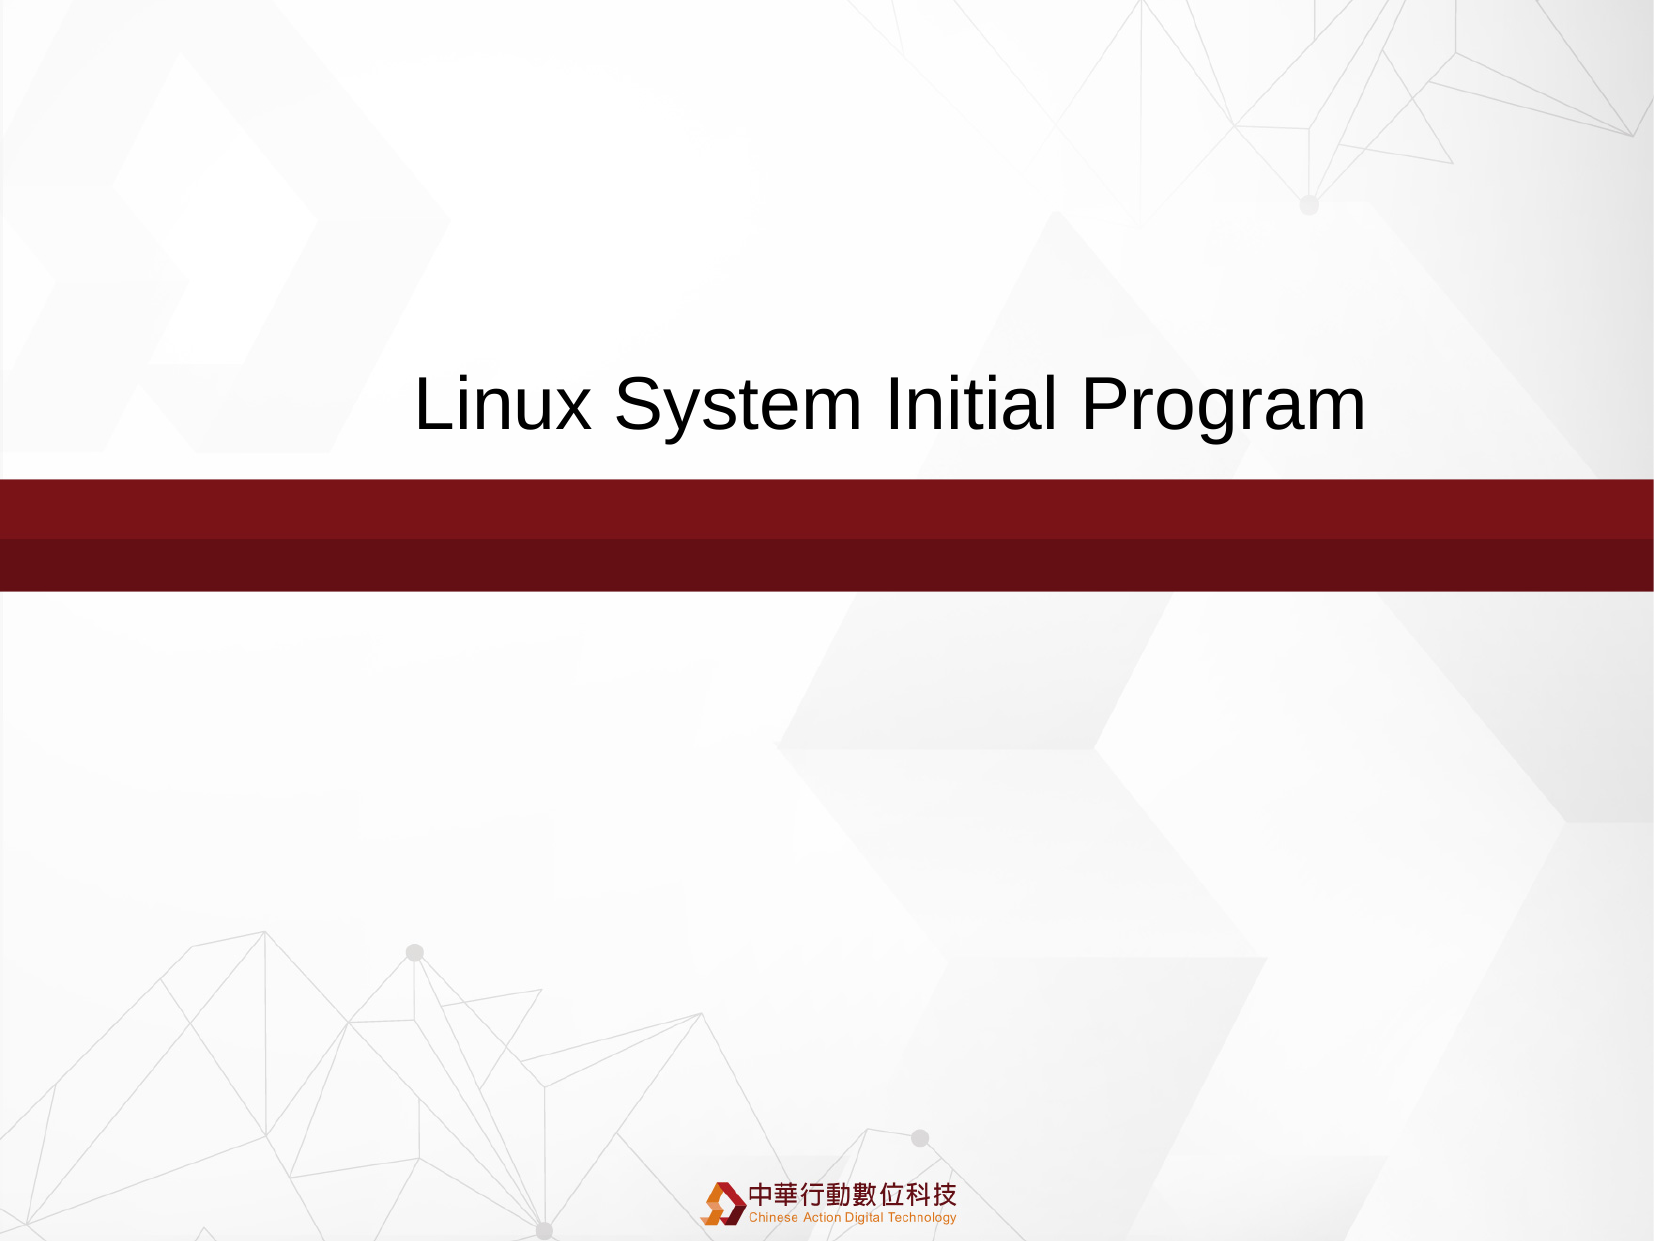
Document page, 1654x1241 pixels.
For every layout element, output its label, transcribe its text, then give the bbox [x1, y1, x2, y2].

picture [0, 0, 1654, 1241]
title Linux System Initial Program [146, 300, 1636, 508]
